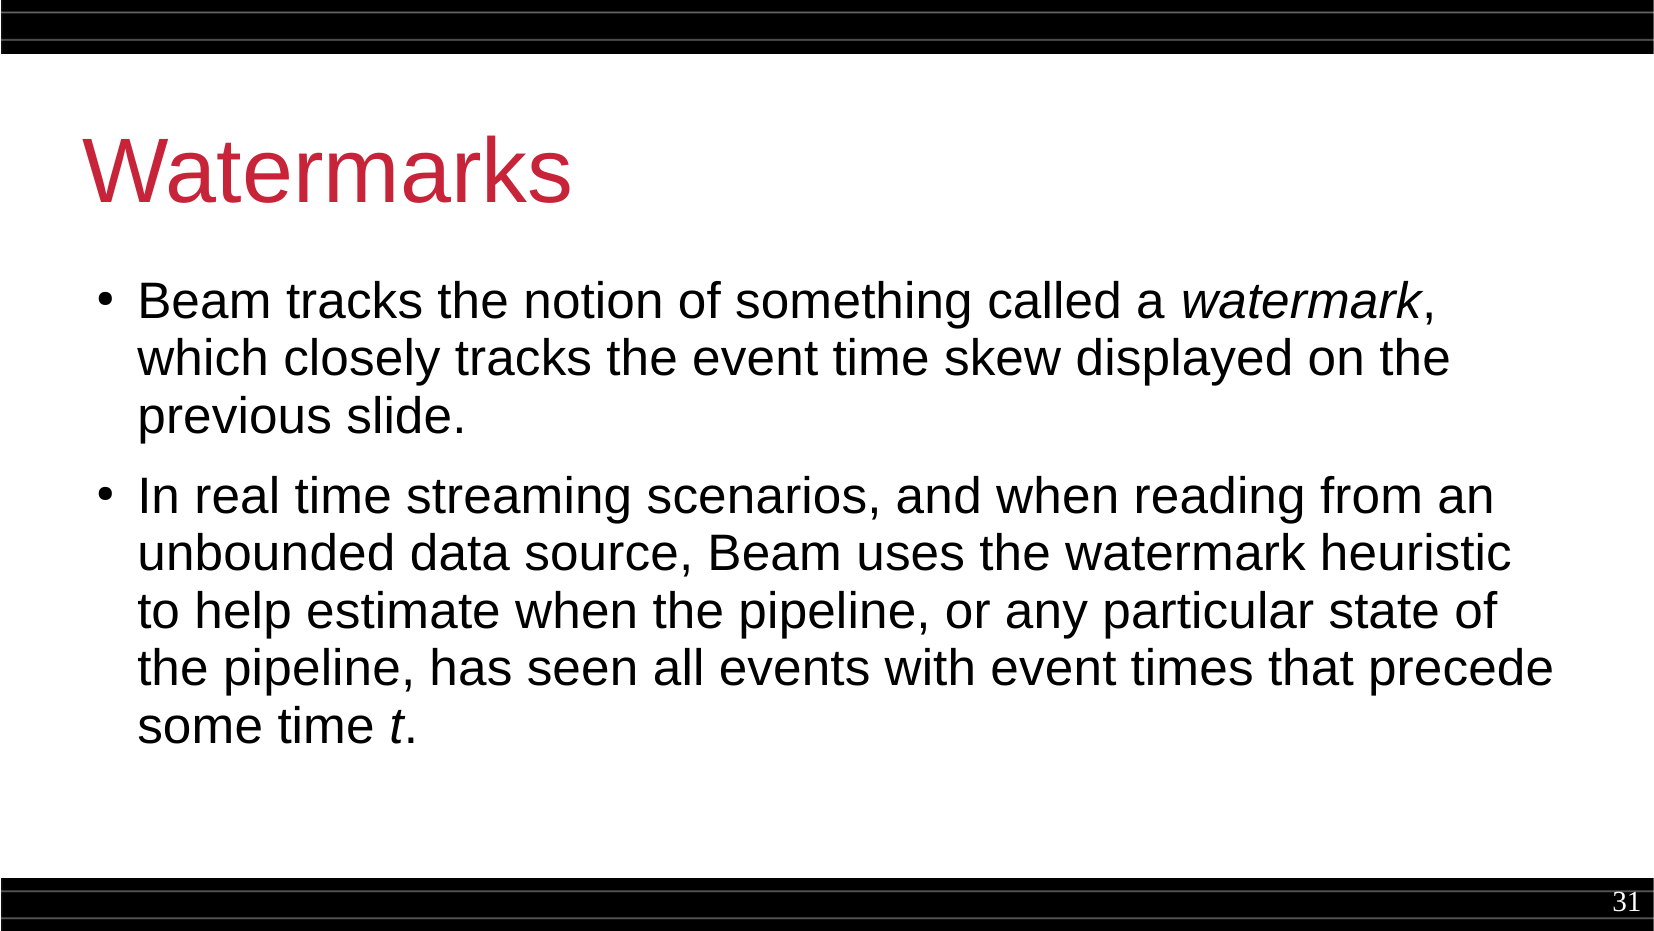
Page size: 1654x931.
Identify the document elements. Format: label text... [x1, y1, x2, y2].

title Watermarks [82, 92, 1571, 249]
list Beam tracks the notion of something called a watermark, which closely tracks the event time skew displayed on the previous slide. In real time streaming scenarios, and when reading from an unbounded data source, Beam uses the watermark heuristic to help estimate when the pipeline, or any particular state of the pipeline, has seen all events with event times that precede some time t. [82, 271, 1571, 758]
picture [1, 878, 1654, 931]
picture [1, 0, 1654, 54]
